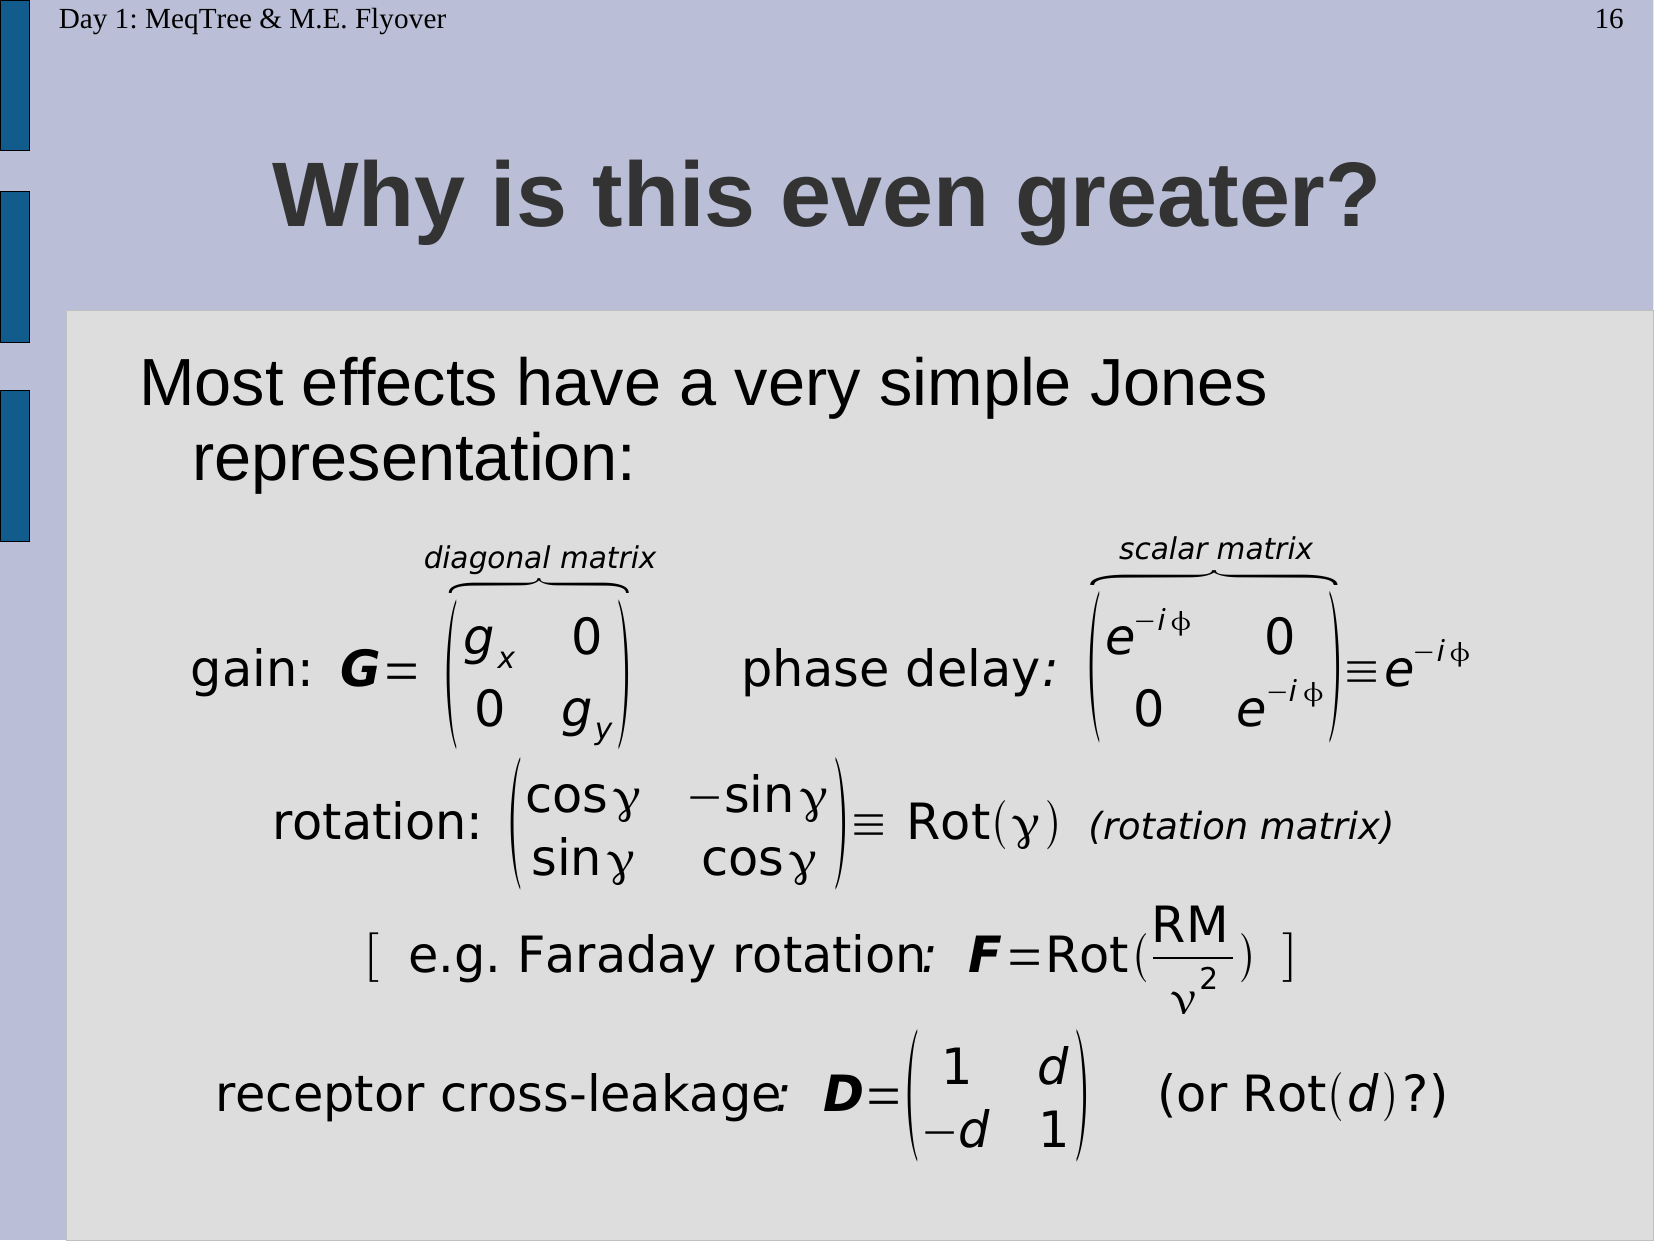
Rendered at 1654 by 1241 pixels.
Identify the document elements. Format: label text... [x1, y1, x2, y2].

title Why is this even greater? [121, 91, 1534, 299]
list Most effects have a very simple Jones representation: [121, 344, 1534, 562]
chart [184, 531, 1477, 1165]
